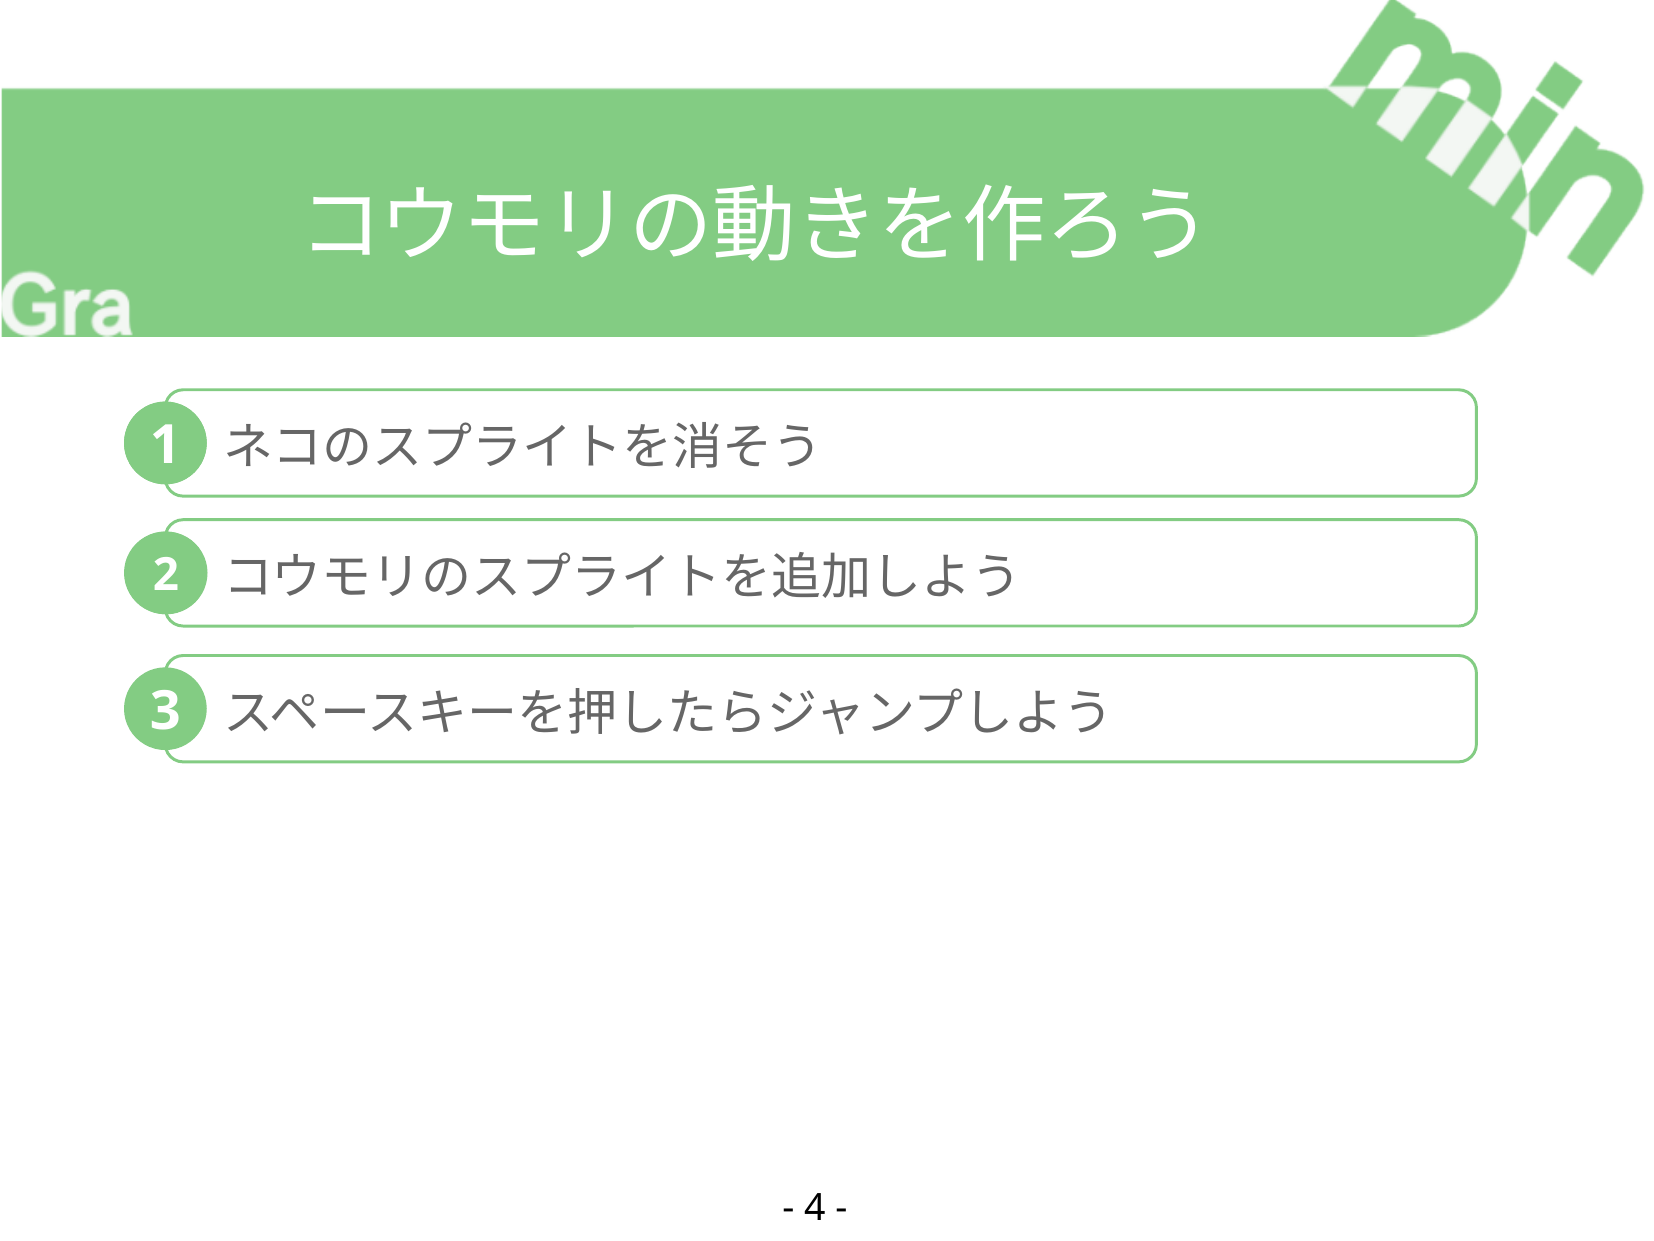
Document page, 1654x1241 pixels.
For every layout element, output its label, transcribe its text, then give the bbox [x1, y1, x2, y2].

text_box ネコのスプライトを消そう [166, 389, 1477, 497]
text_box - 4 - [767, 1173, 886, 1241]
picture [1, 0, 1654, 337]
title コウモリの動きを作ろう [11, 113, 1501, 324]
text_box 1 [124, 401, 207, 485]
text_box スペースキーを押したらジャンプしよう [166, 655, 1477, 762]
text_box 3 [124, 667, 207, 751]
text_box コウモリのスプライトを追加しよう [166, 519, 1477, 627]
text_box 2 [124, 531, 208, 615]
